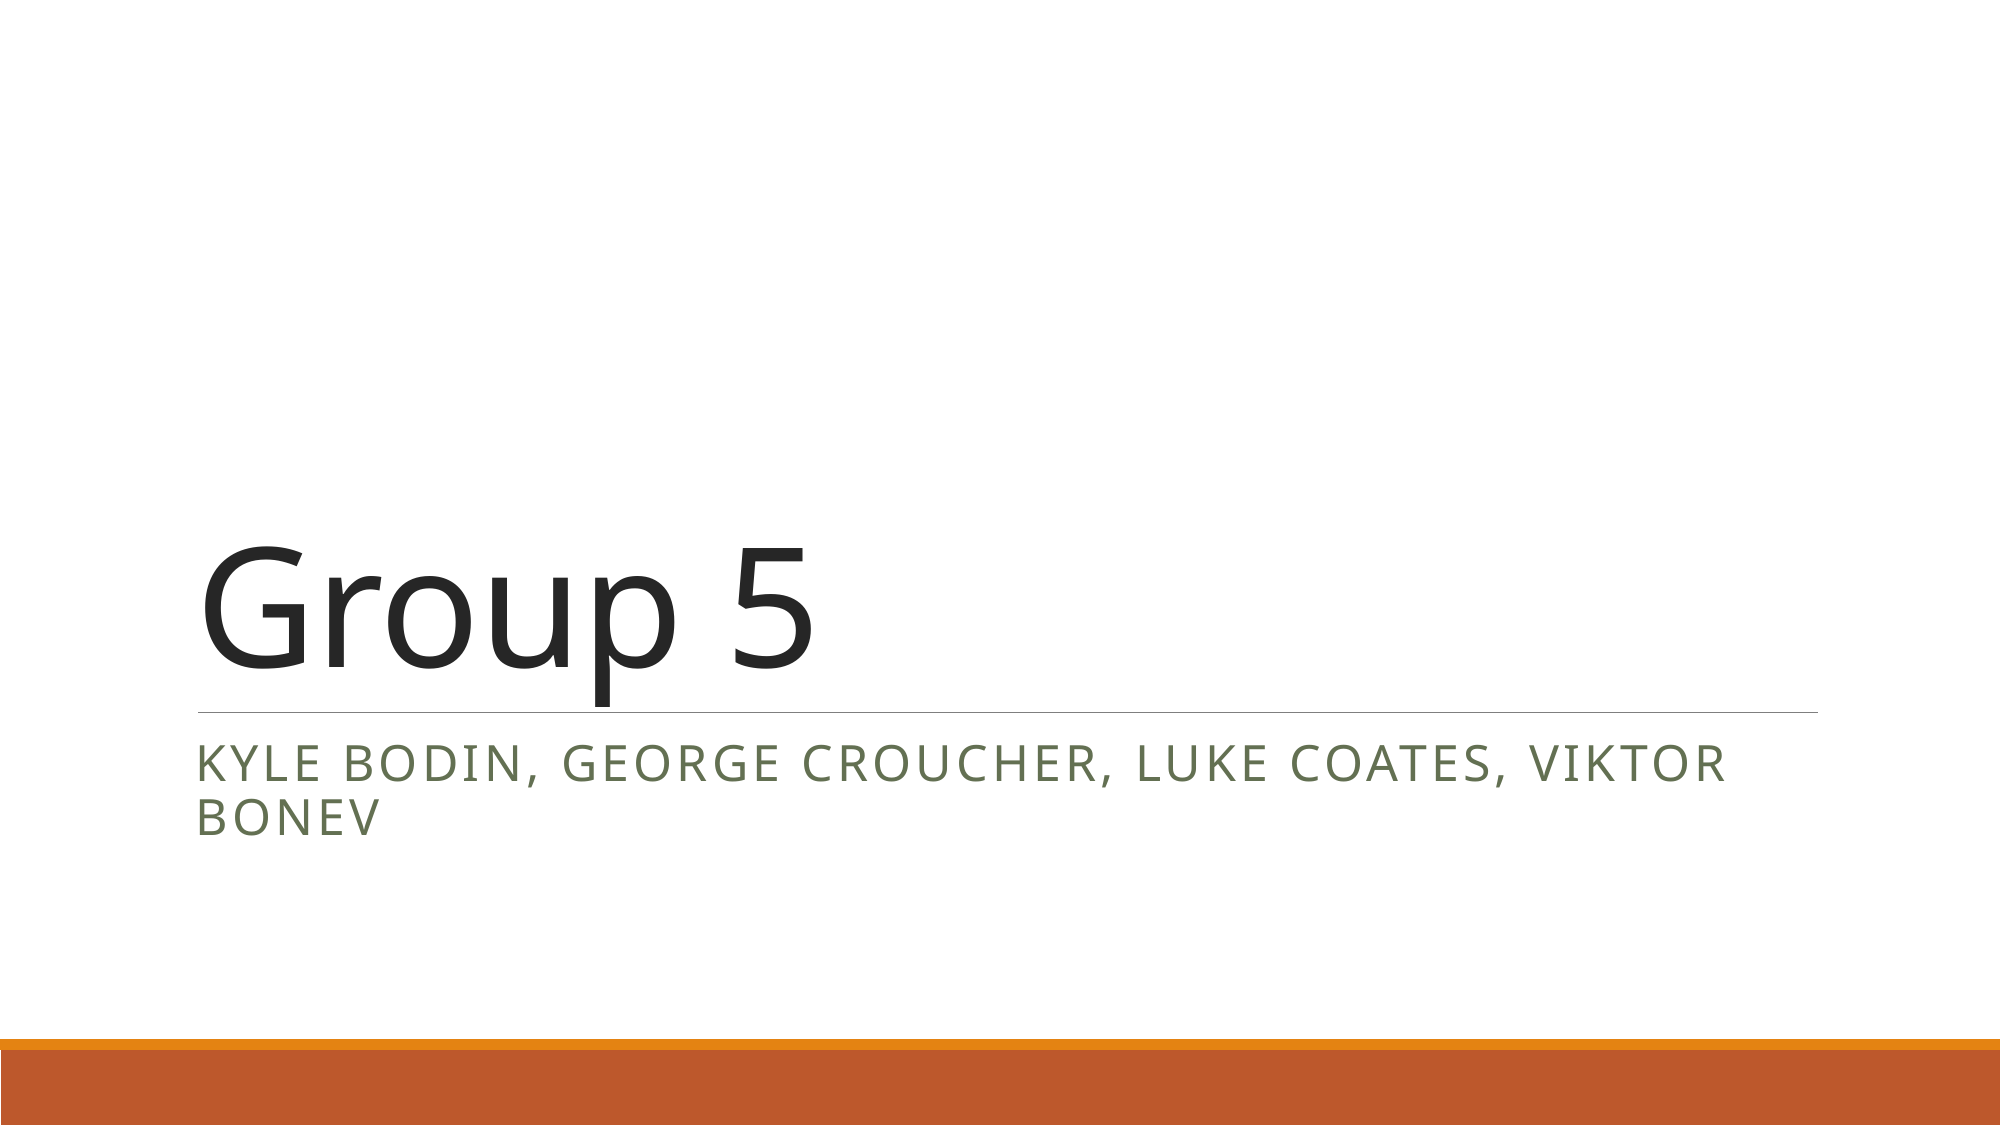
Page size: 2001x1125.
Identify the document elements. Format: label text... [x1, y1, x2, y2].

subtitle Kyle Bodin, George Croucher, Luke Coates, Viktor Bonev [180, 730, 1831, 919]
title Group 5 [180, 124, 1831, 710]
